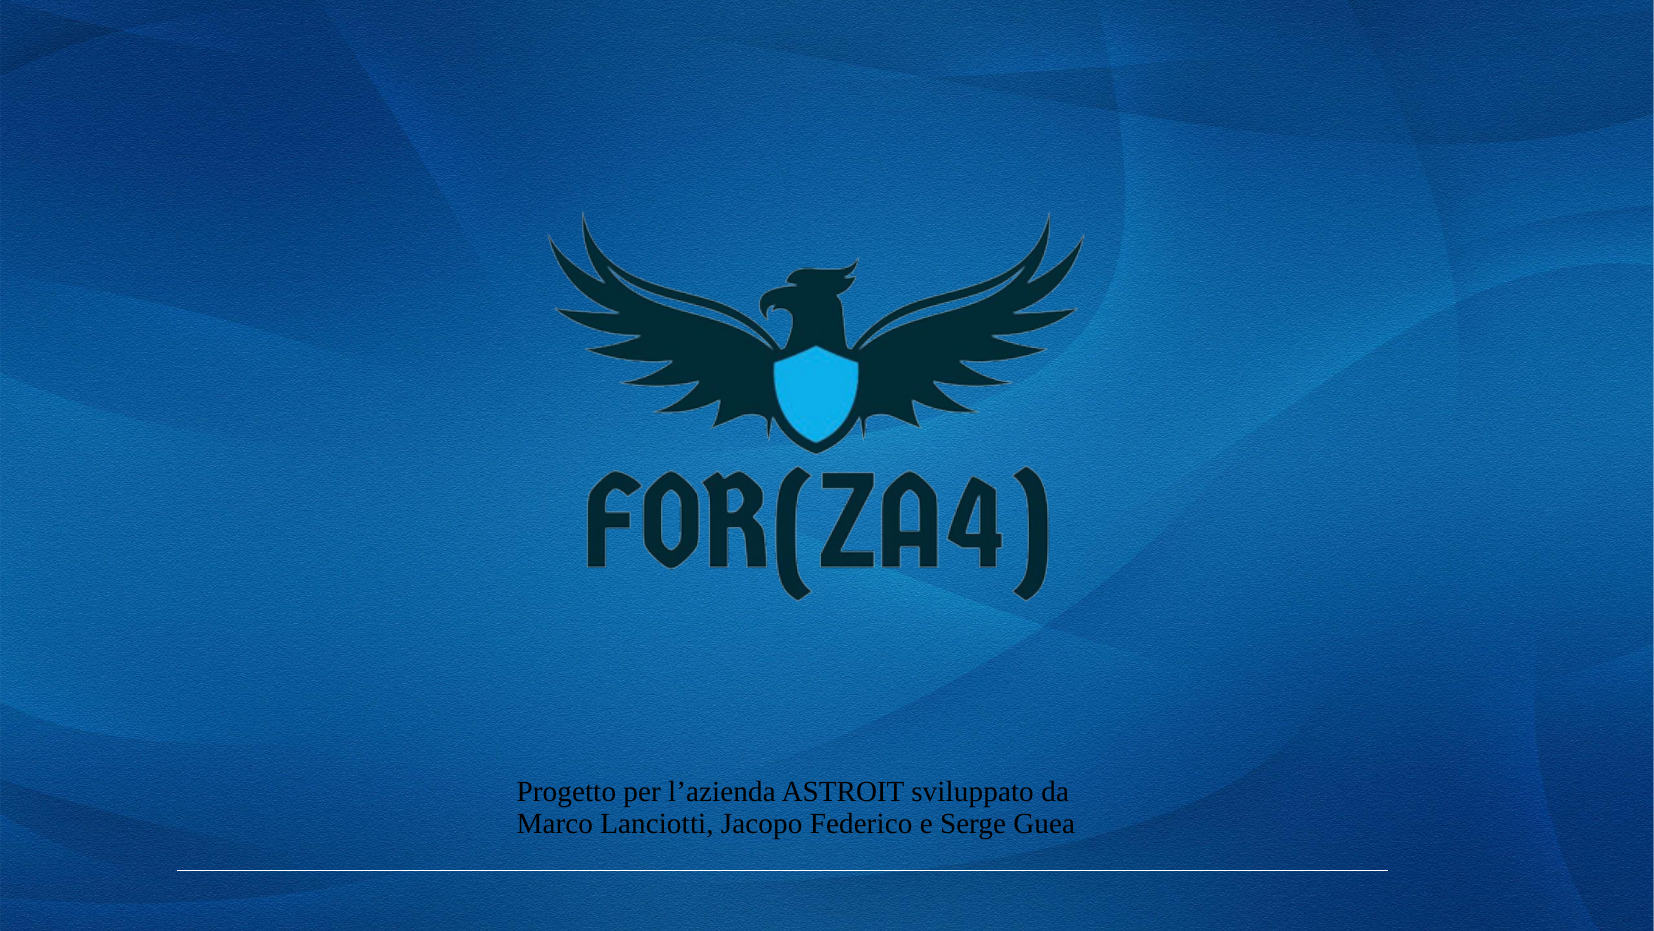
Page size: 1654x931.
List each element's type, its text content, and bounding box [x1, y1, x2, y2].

text_box Progetto per l’azienda ASTROIT sviluppato da Marco Lanciotti, Jacopo Federico e Serge Guea [501, 767, 1152, 870]
text_box Progetto per l’azienda ASTROIT sviluppato da Marco Lanciotti, Jacopo Federico e Serge Guea [501, 871, 1152, 879]
picture [0, 0, 1654, 931]
